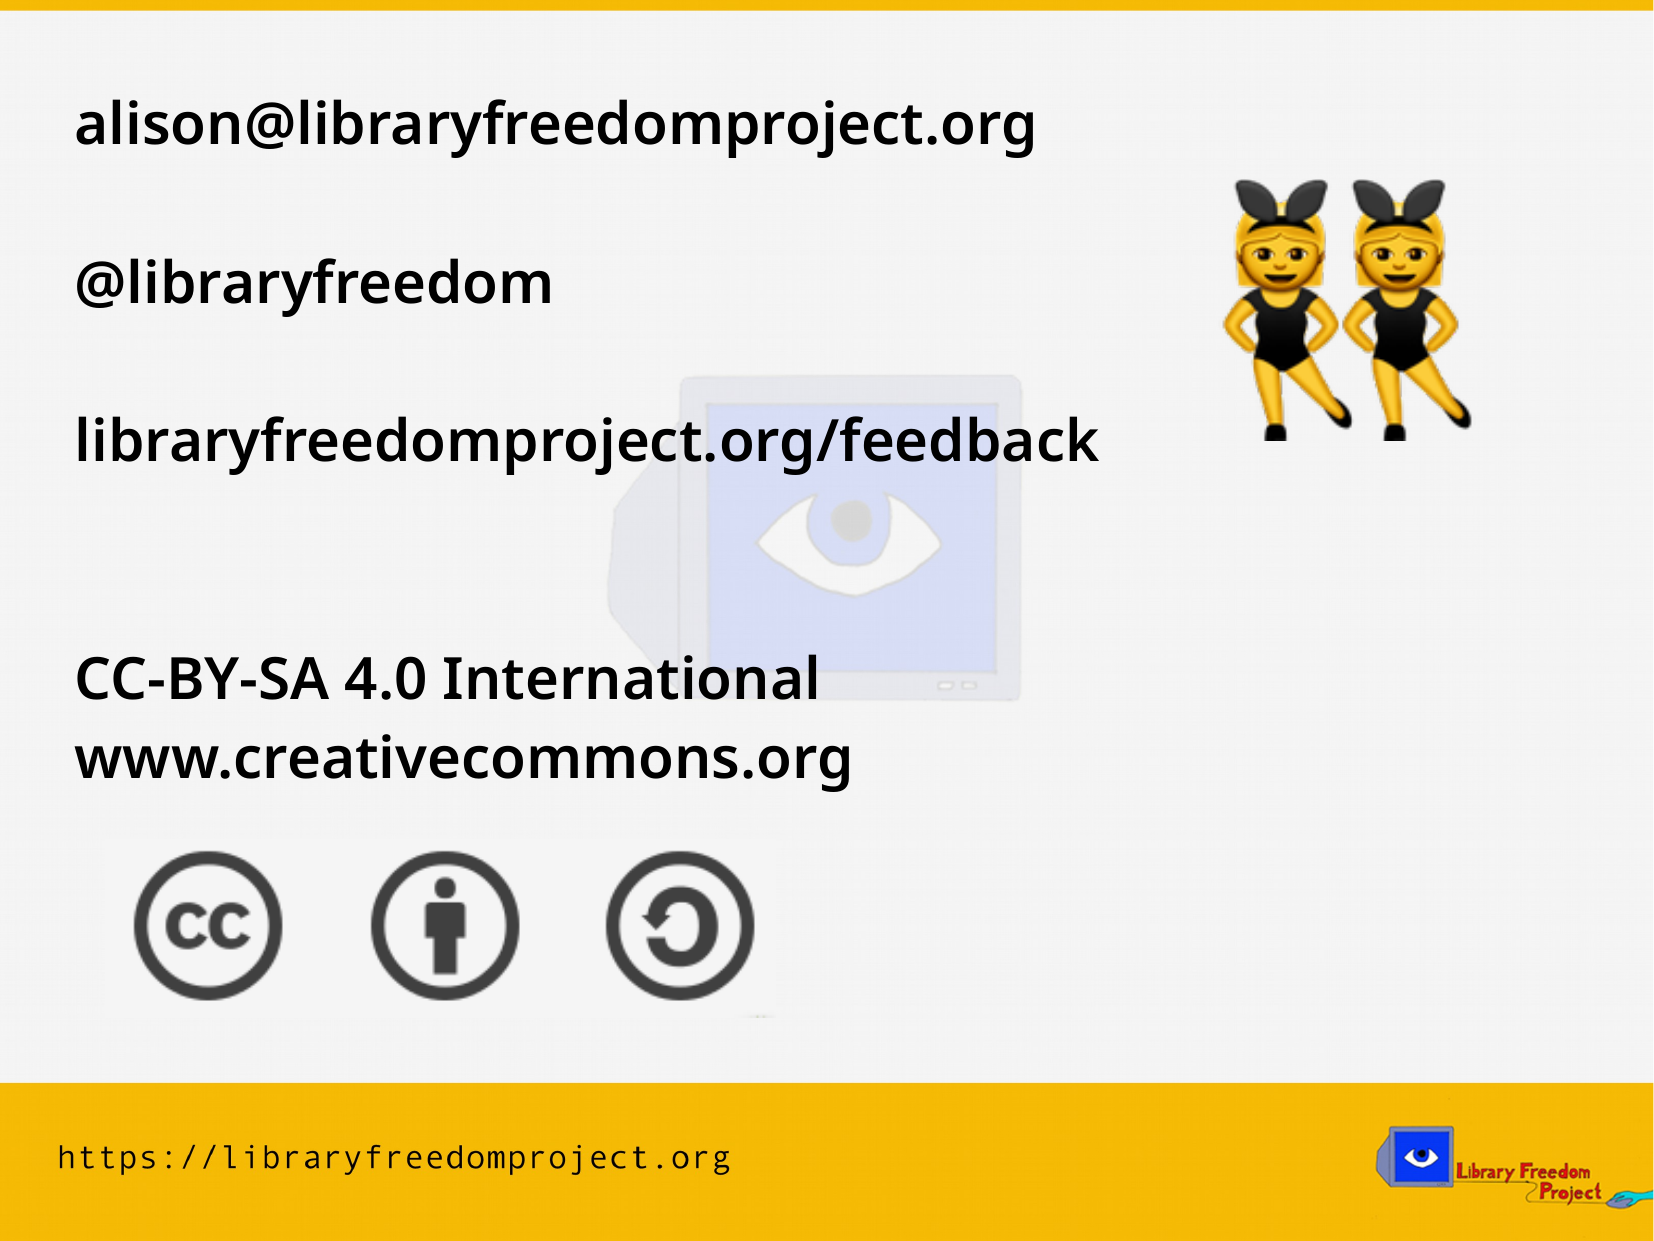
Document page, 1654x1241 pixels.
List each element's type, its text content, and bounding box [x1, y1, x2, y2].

text_box alison@libraryfreedomproject.org @libraryfreedom libraryfreedomproject.org/feedback CC-BY-SA 4.0 International www.creativecommons.org [60, 75, 1471, 976]
picture [0, 0, 1654, 1241]
